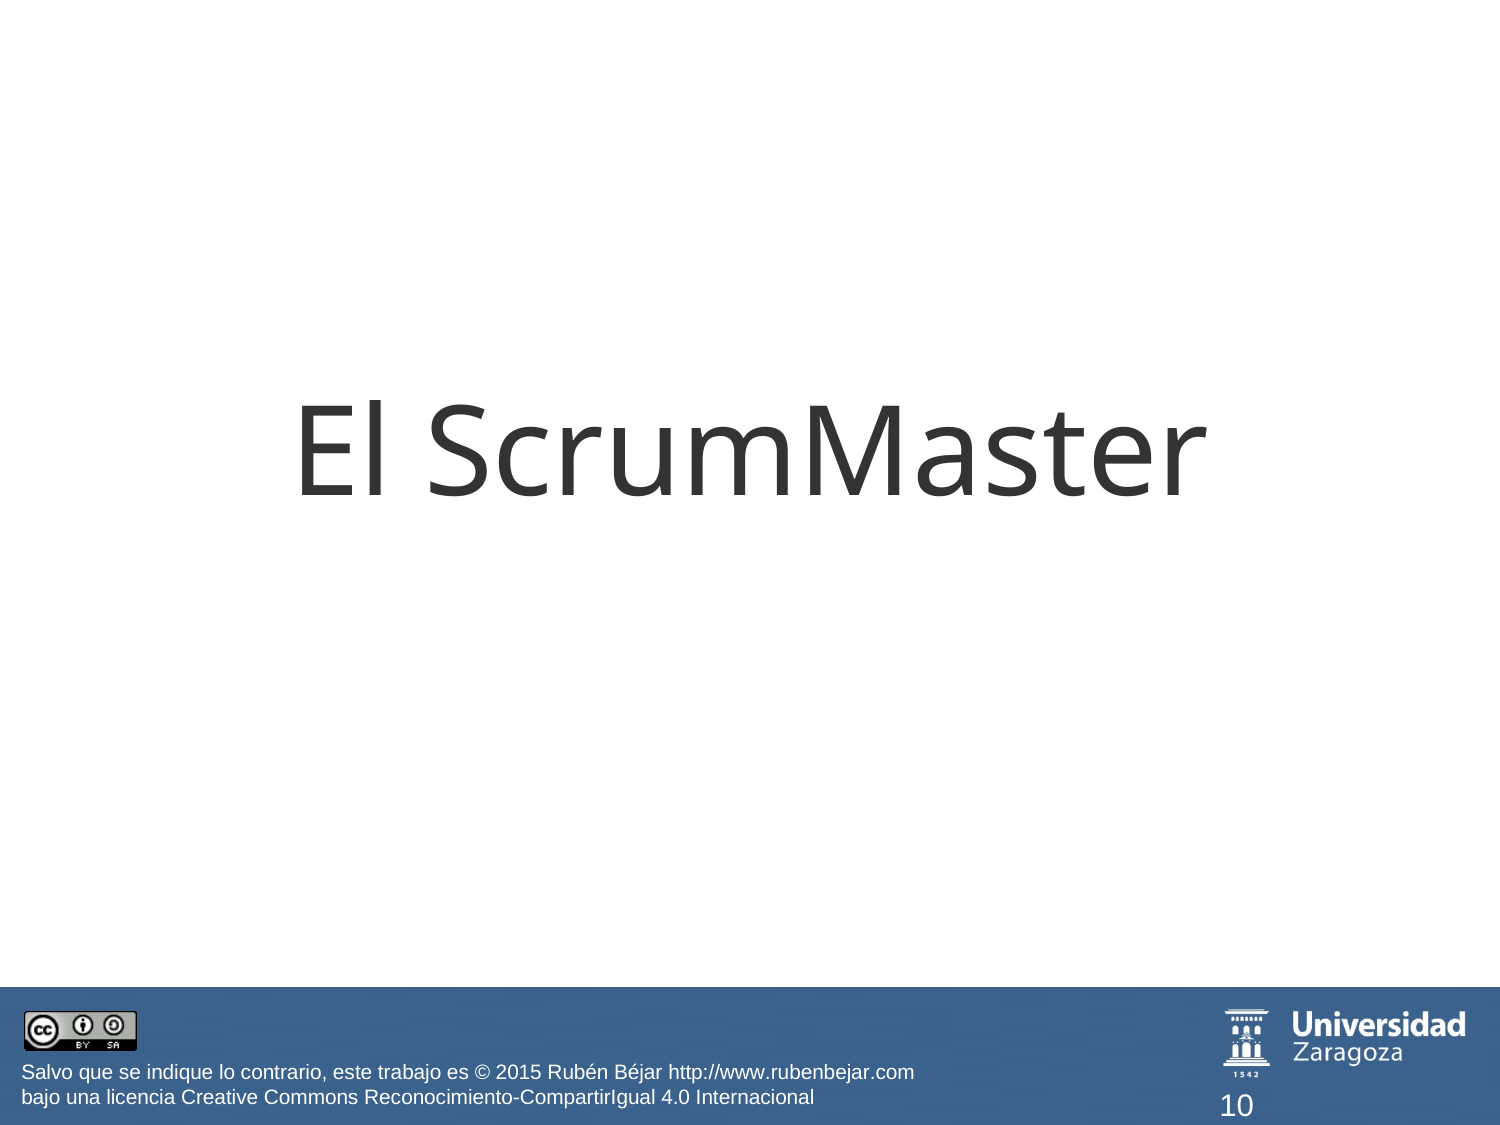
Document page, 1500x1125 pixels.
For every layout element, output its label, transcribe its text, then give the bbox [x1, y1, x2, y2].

text_box El ScrumMaster [169, 307, 1331, 585]
picture [0, 987, 1500, 1125]
